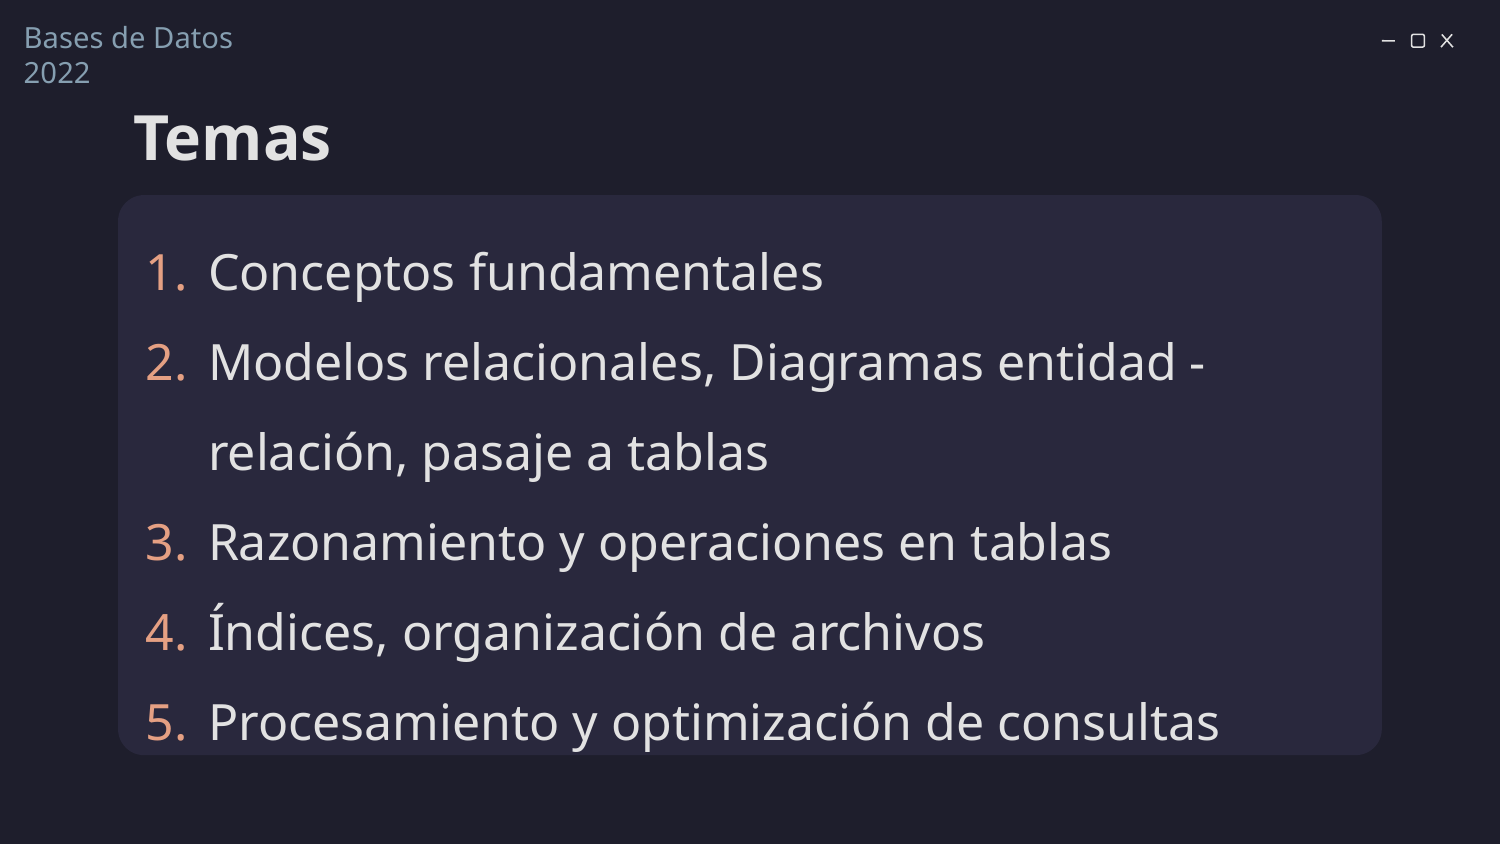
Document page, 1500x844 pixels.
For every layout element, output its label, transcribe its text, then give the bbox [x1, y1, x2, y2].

title Temas [118, 88, 1382, 183]
list Conceptos fundamentales Modelos relacionales, Diagramas entidad - relación, pasaje a tablas Razonamiento y operaciones en tablas Índices, organización de archivos Procesamiento y optimización de consultas [118, 195, 1382, 750]
